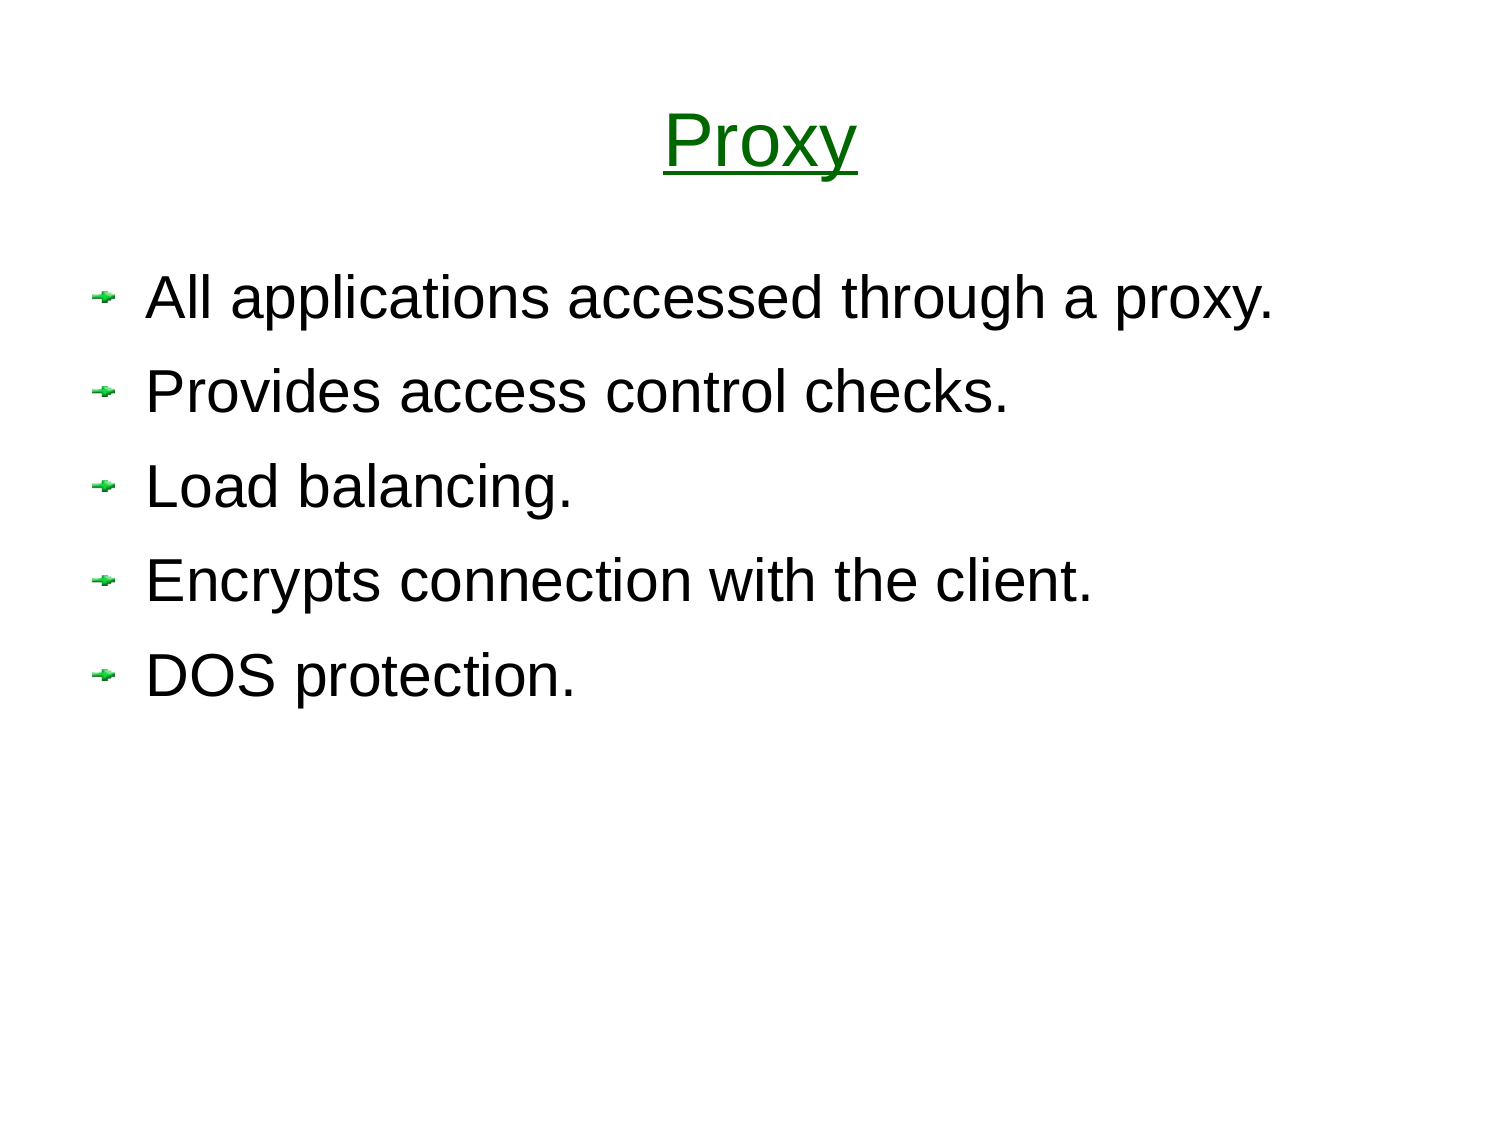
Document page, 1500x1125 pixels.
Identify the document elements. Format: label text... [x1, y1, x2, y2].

list All applications accessed through a proxy. Provides access control checks. Load balancing. Encrypts connection with the client. DOS protection. [75, 263, 1447, 997]
title Proxy [75, 44, 1447, 236]
